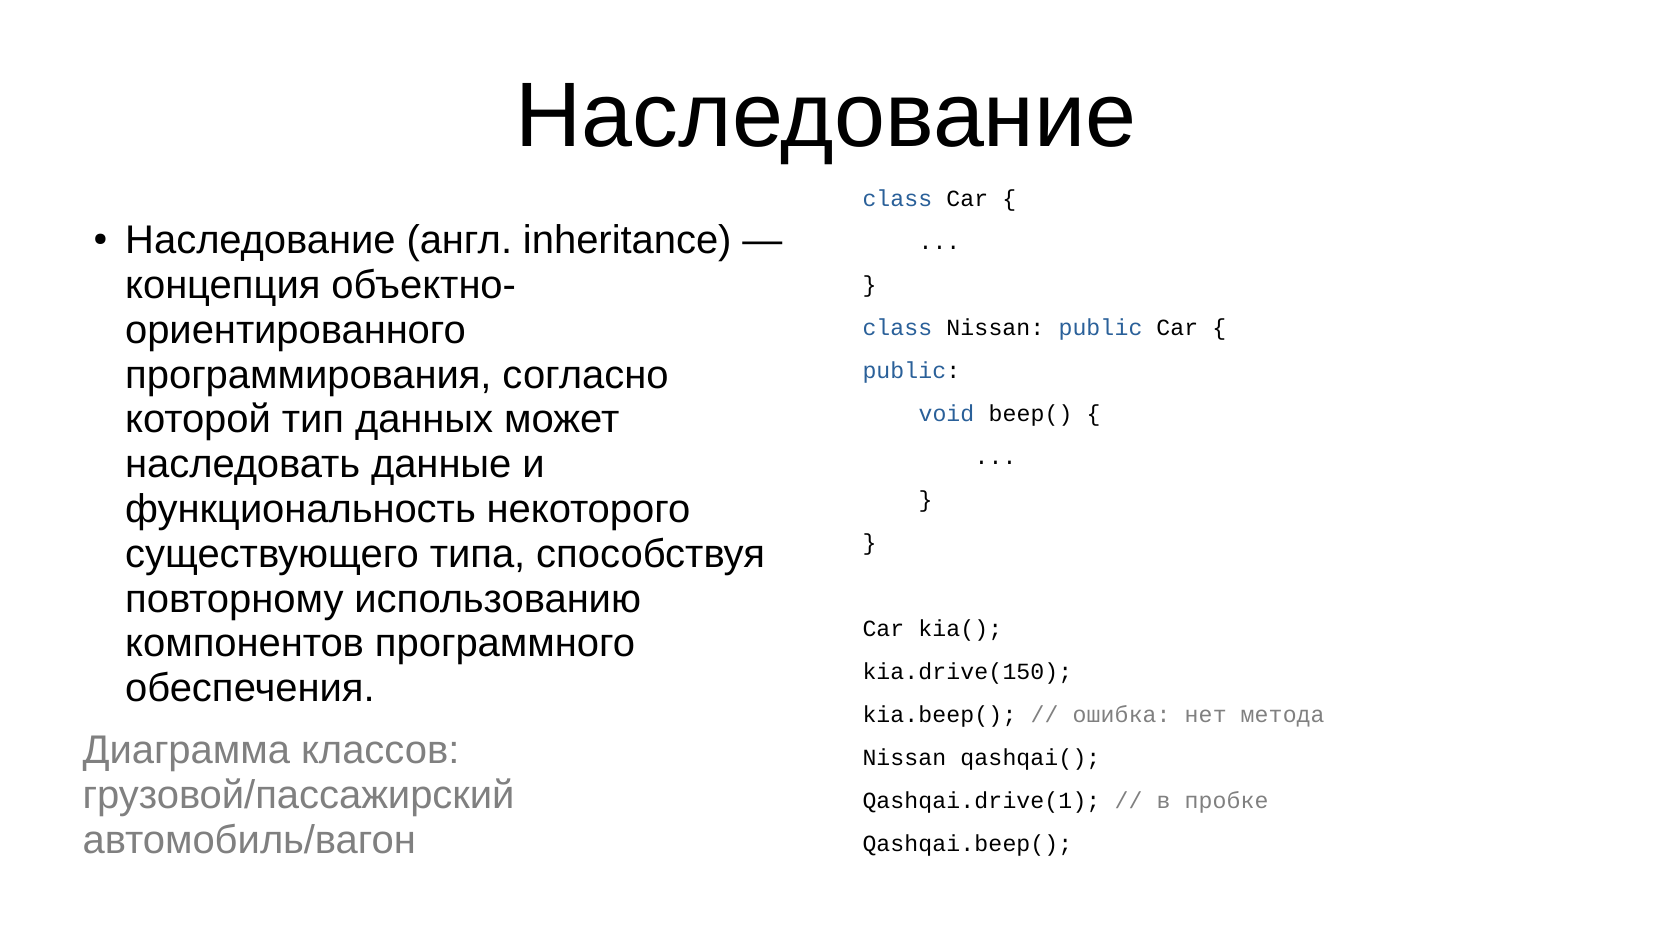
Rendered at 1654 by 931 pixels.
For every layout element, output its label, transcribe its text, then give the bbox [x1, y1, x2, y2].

list class Car { ... } class Nissan: public Car { public: void beep() { ... } } Car kia(); kia.drive(150); kia.beep(); // ошибка: нет метода Nissan qashqai(); Qashqai.drive(1); // в пробке Qashqai.beep(); [862, 187, 1568, 863]
title Наследование [82, 37, 1571, 193]
list Наследование (англ. inheritance) — концепция объектно-ориентированного программирования, согласно которой тип данных может наследовать данные и функциональность некоторого существующего типа, способствуя повторному использованию компонентов программного обеспечения. Диаграмма классов: грузовой/пассажирский автомобиль/вагон [82, 217, 788, 863]
